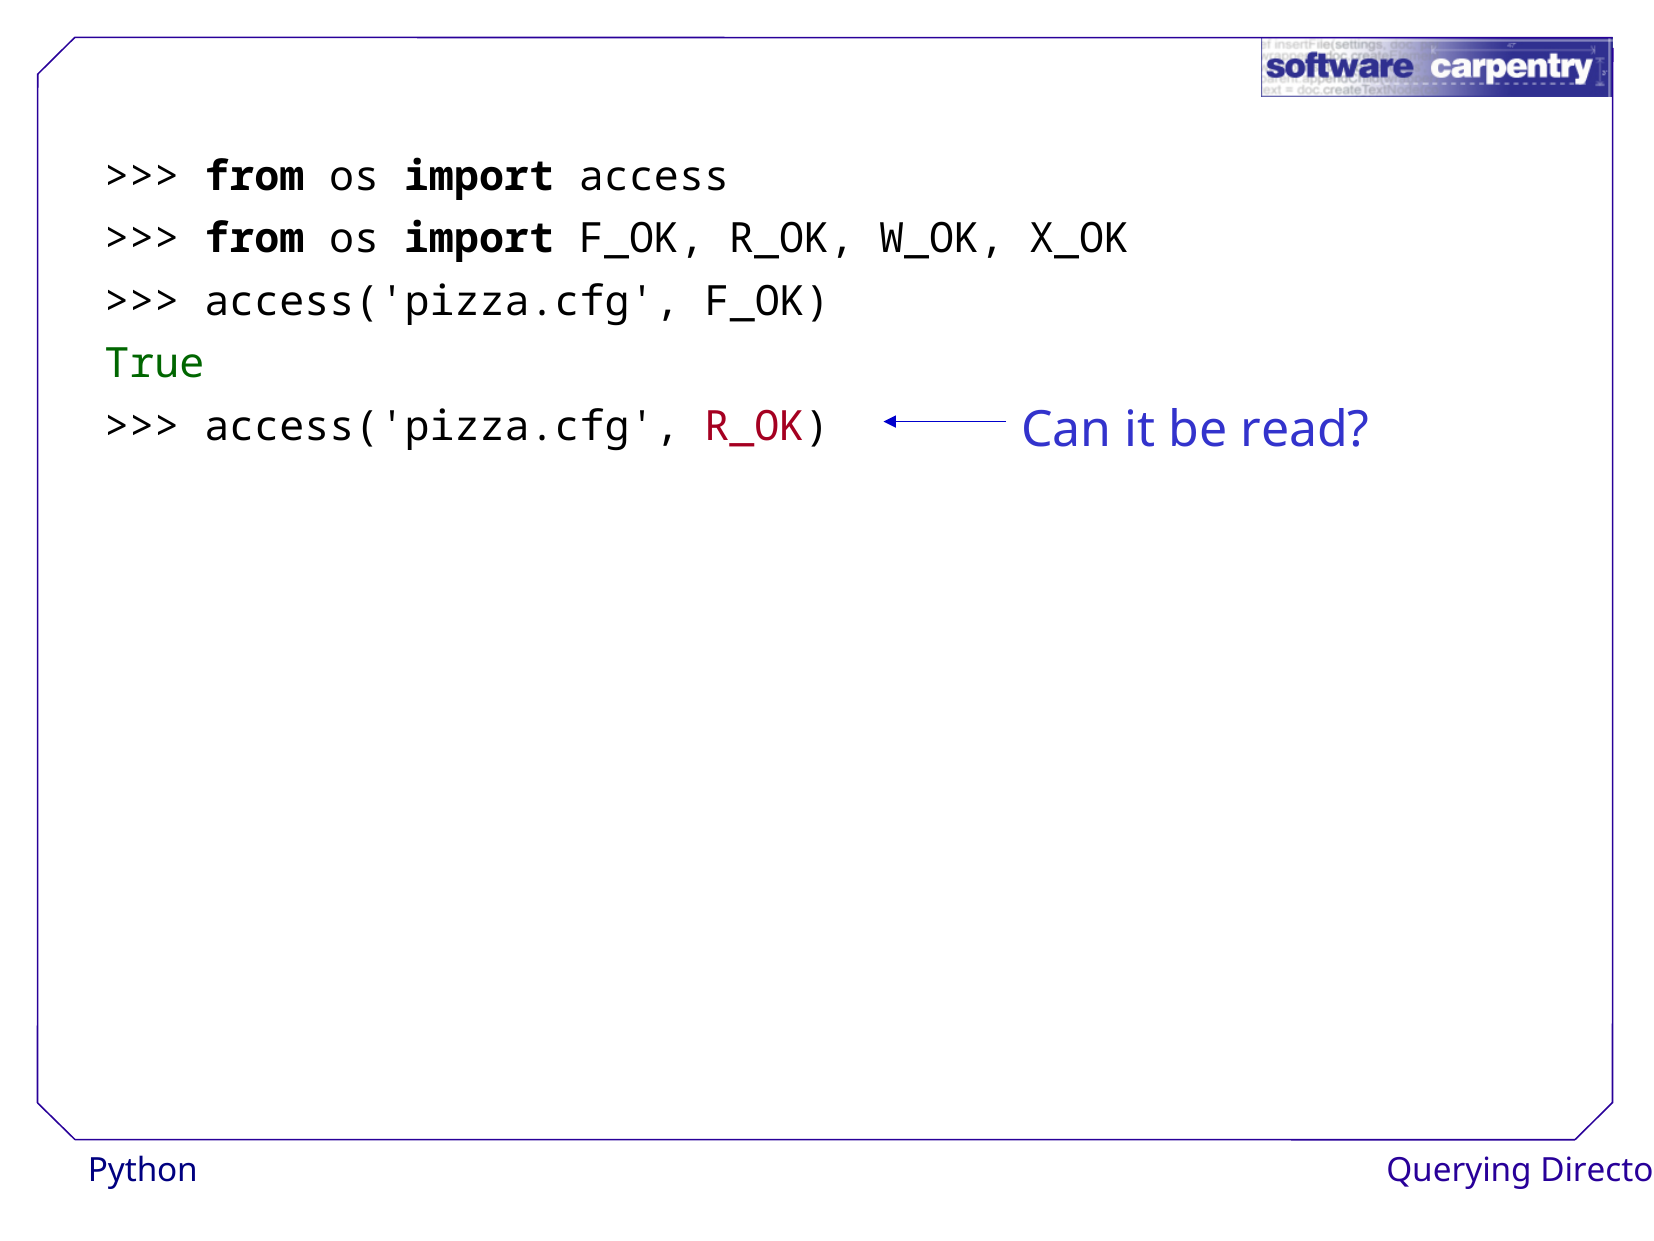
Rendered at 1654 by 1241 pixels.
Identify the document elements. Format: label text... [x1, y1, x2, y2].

picture [1261, 39, 1613, 97]
text_box >>> from os import access >>> from os import F_OK, R_OK, W_OK, X_OK >>> access('pizza.cfg', F_OK) True >>> access('pizza.cfg', R_OK) [89, 128, 1512, 1037]
text_box Can it be read? [1006, 374, 1498, 469]
